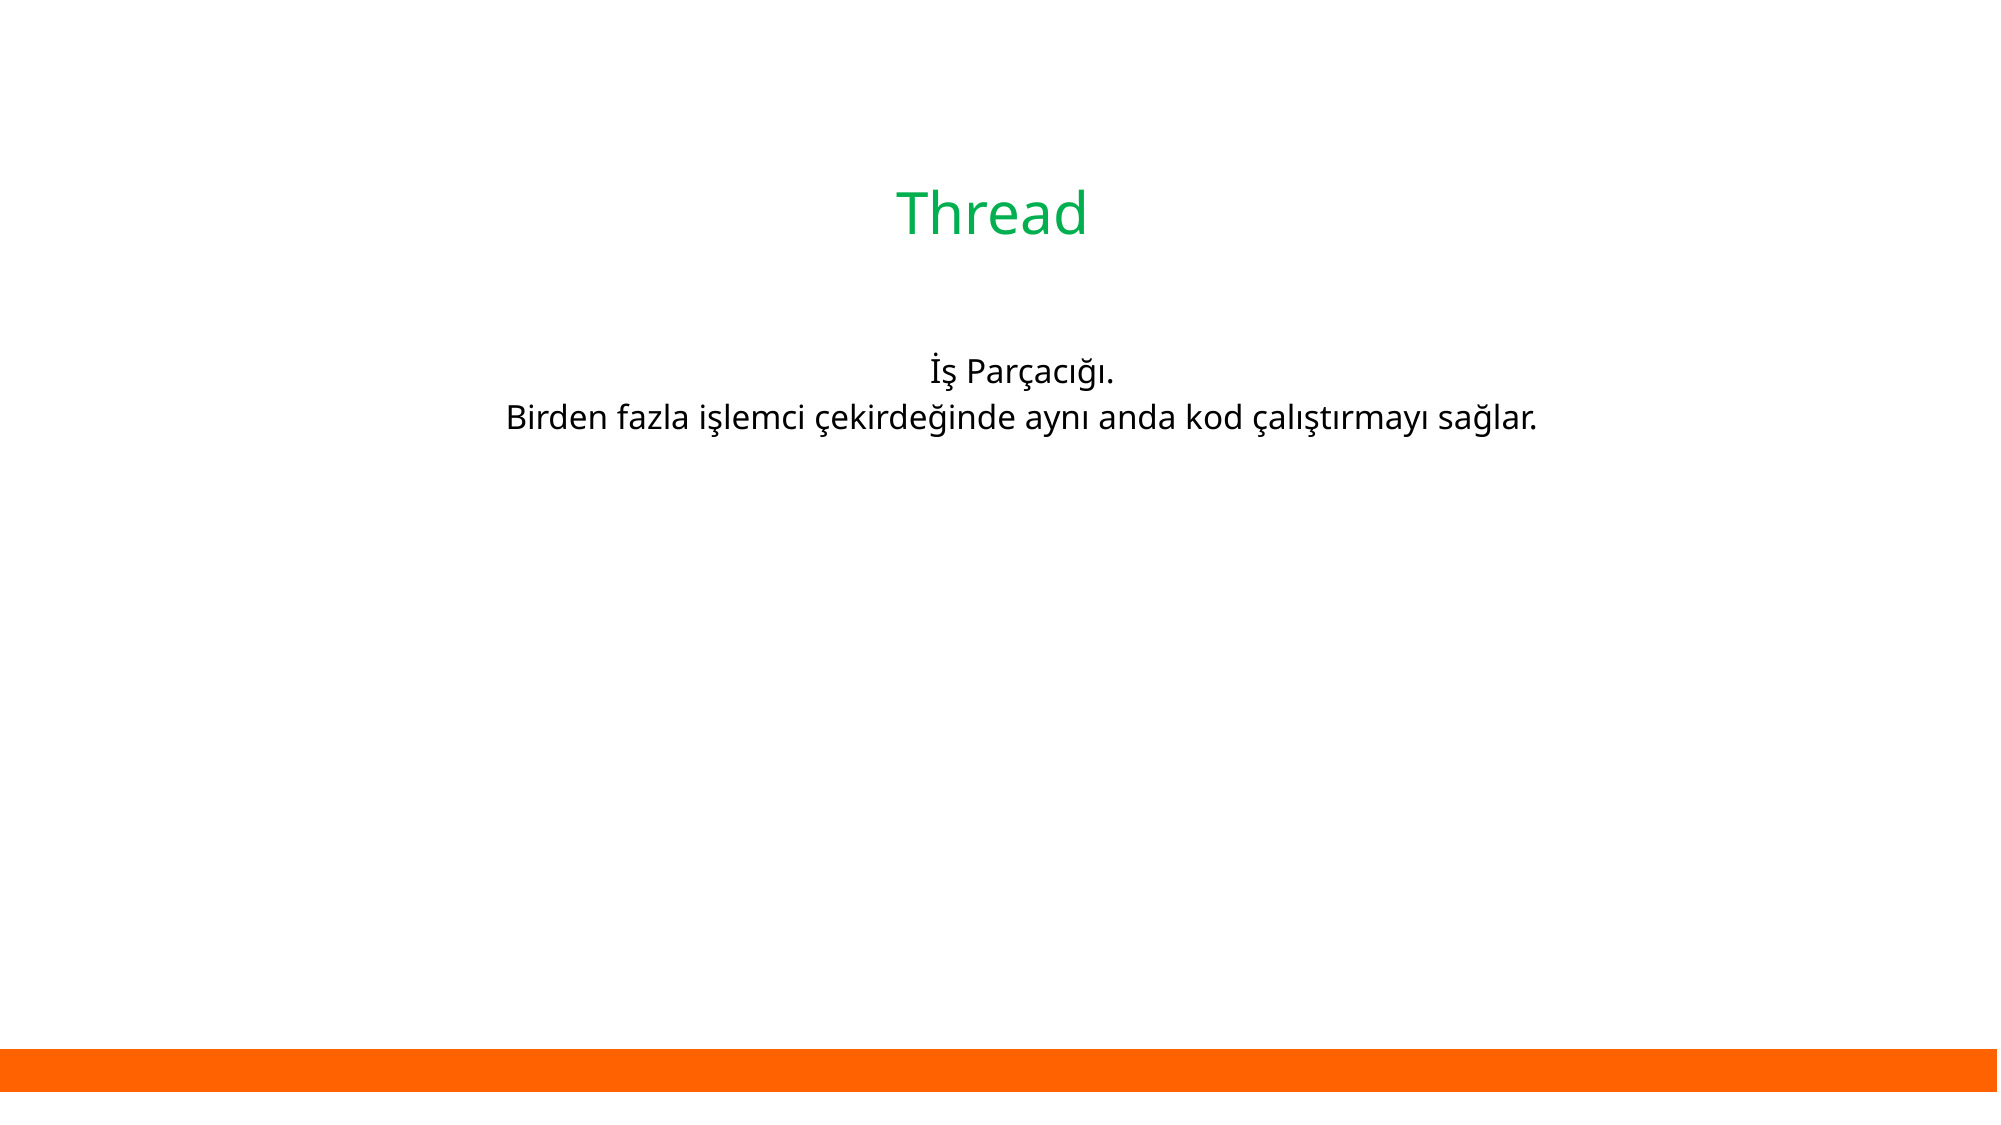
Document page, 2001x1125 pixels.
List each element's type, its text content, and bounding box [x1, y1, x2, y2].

text_box [0, 1049, 1997, 1092]
text_box İş Parçacığı. Birden fazla işlemci çekirdeğinde aynı anda kod çalıştırmayı sağlar. [490, 341, 1510, 431]
list Thread [413, 177, 1573, 267]
